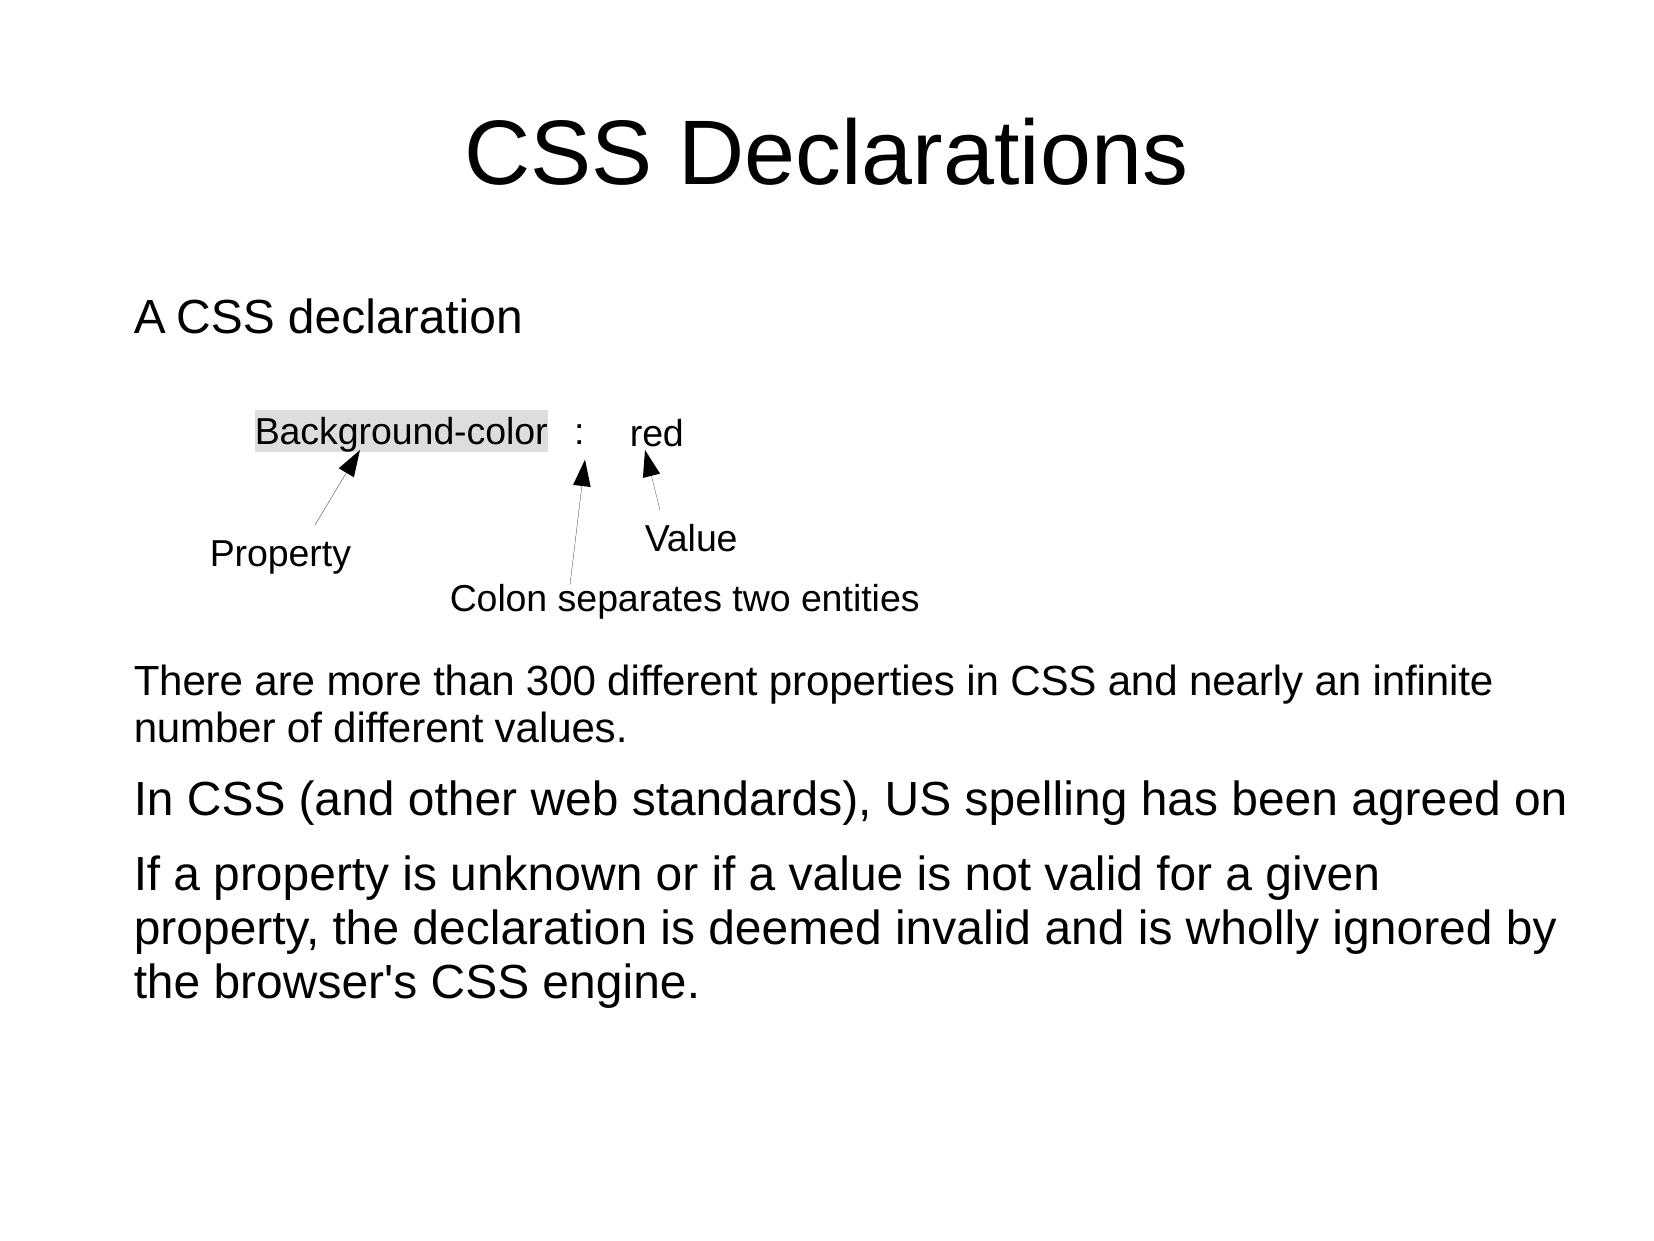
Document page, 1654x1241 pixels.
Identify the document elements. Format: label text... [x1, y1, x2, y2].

text_box Colon separates two entities [435, 570, 961, 688]
text_box Background-color [240, 402, 566, 521]
title CSS Declarations [82, 49, 1571, 257]
text_box Value [630, 510, 1156, 577]
text_box Property [195, 525, 511, 592]
text_box : [548, 402, 609, 469]
text_box red [615, 405, 976, 472]
list A CSS declaration There are more than 300 different properties in CSS and nearly an infinite number of different values. In CSS (and other web standards), US spelling has been agreed on If a property is unknown or if a value is not valid for a given property, the declaration is deemed invalid and is wholly ignored by the browser's CSS engine. [82, 290, 1571, 1010]
